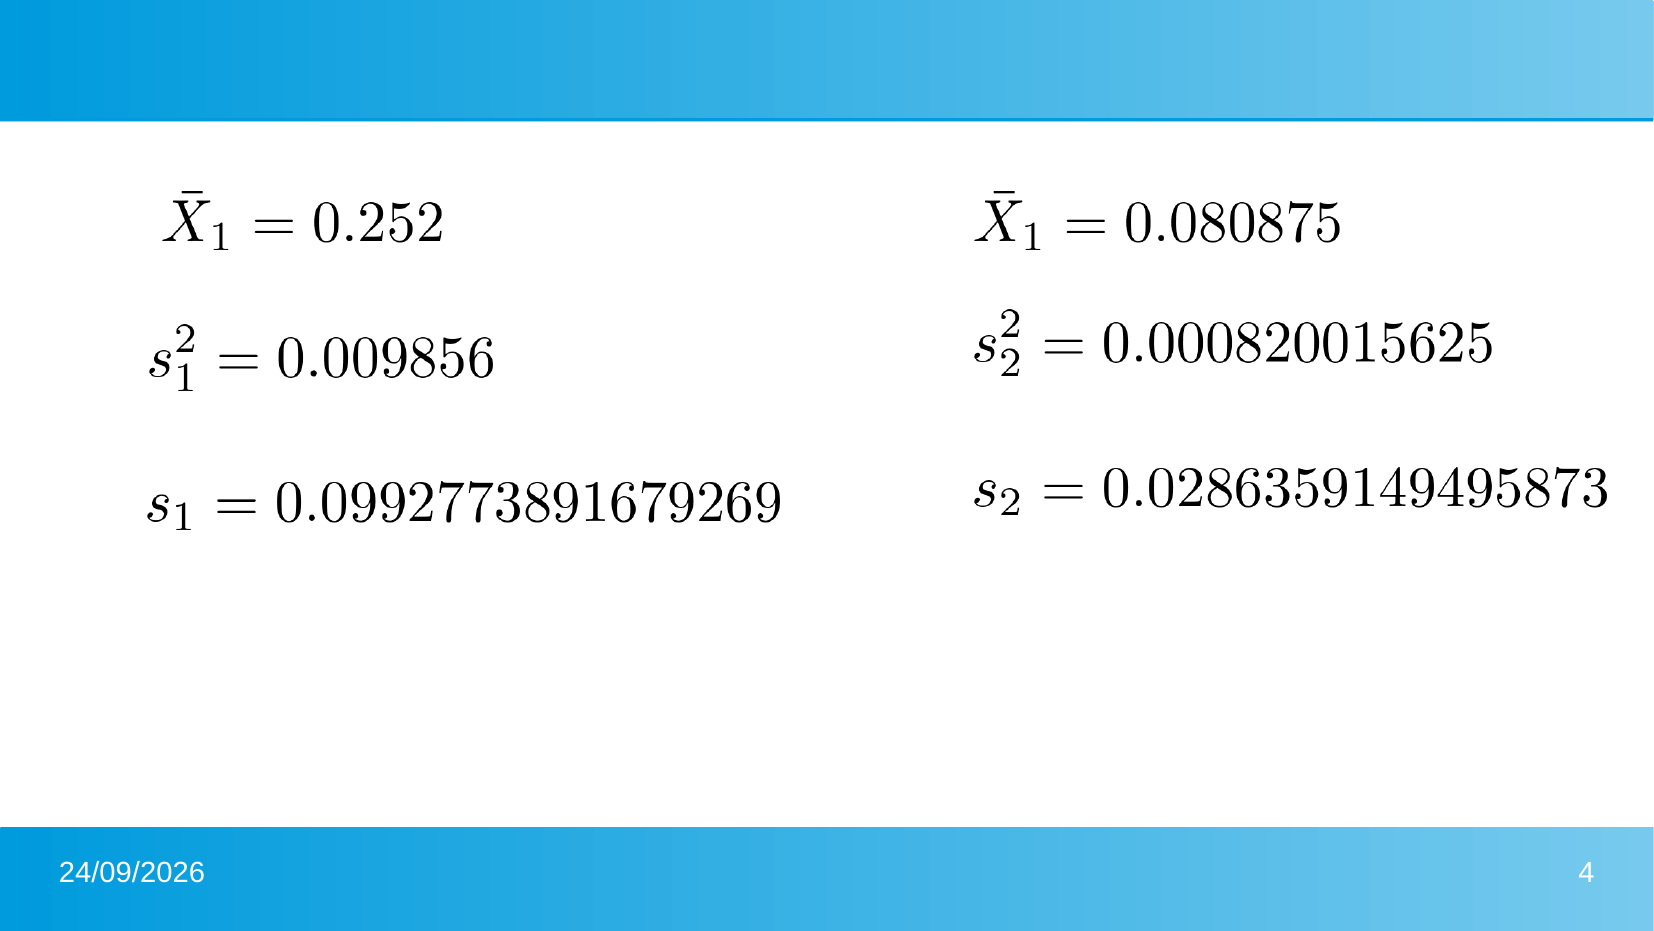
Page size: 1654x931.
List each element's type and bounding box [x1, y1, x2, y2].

picture [974, 309, 1492, 376]
picture [147, 480, 780, 530]
picture [974, 191, 1340, 250]
picture [149, 324, 493, 391]
picture [974, 466, 1607, 515]
picture [162, 191, 442, 250]
